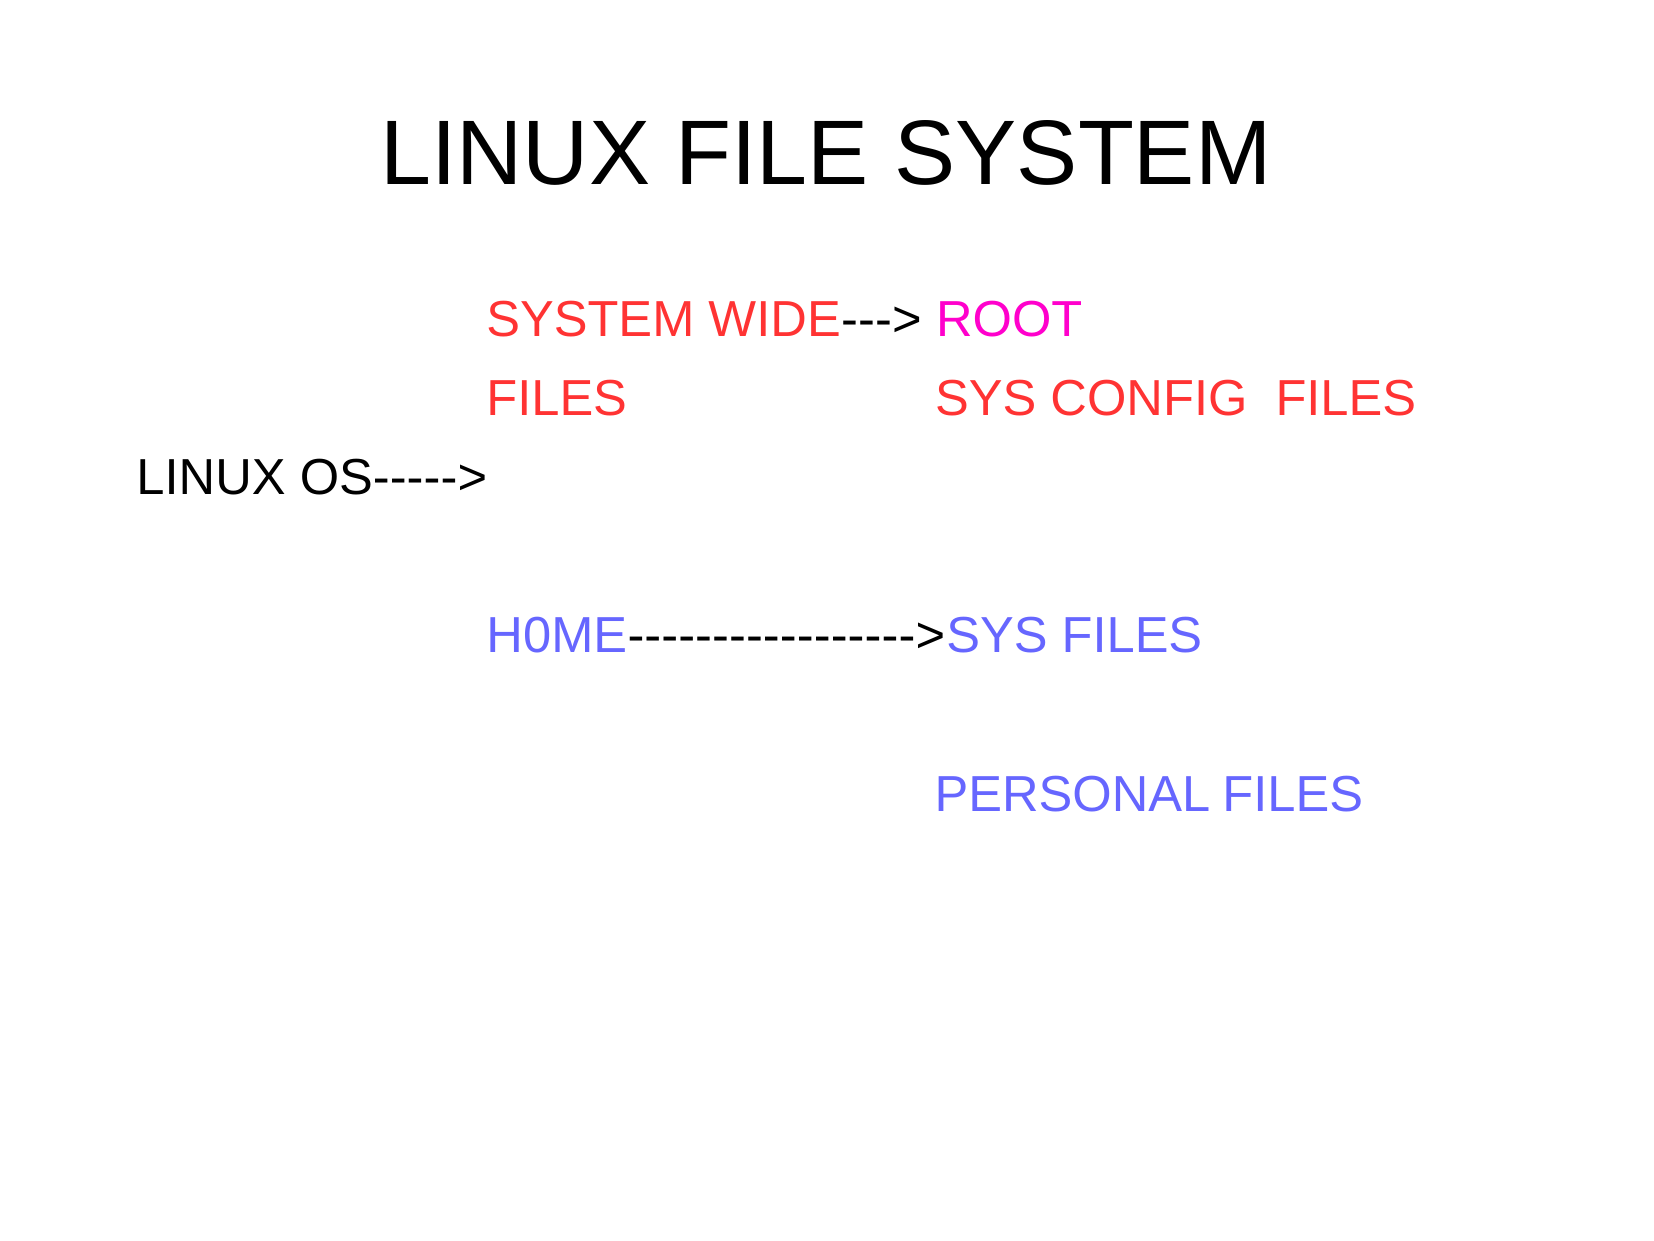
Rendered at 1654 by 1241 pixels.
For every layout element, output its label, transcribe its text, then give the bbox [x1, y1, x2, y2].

list SYSTEM WIDE---> ROOT FILES SYS CONFIG FILES LINUX OS-----> H0ME----------------->SYS FILES PERSONAL FILES [82, 290, 1571, 1010]
title LINUX FILE SYSTEM [82, 49, 1571, 257]
